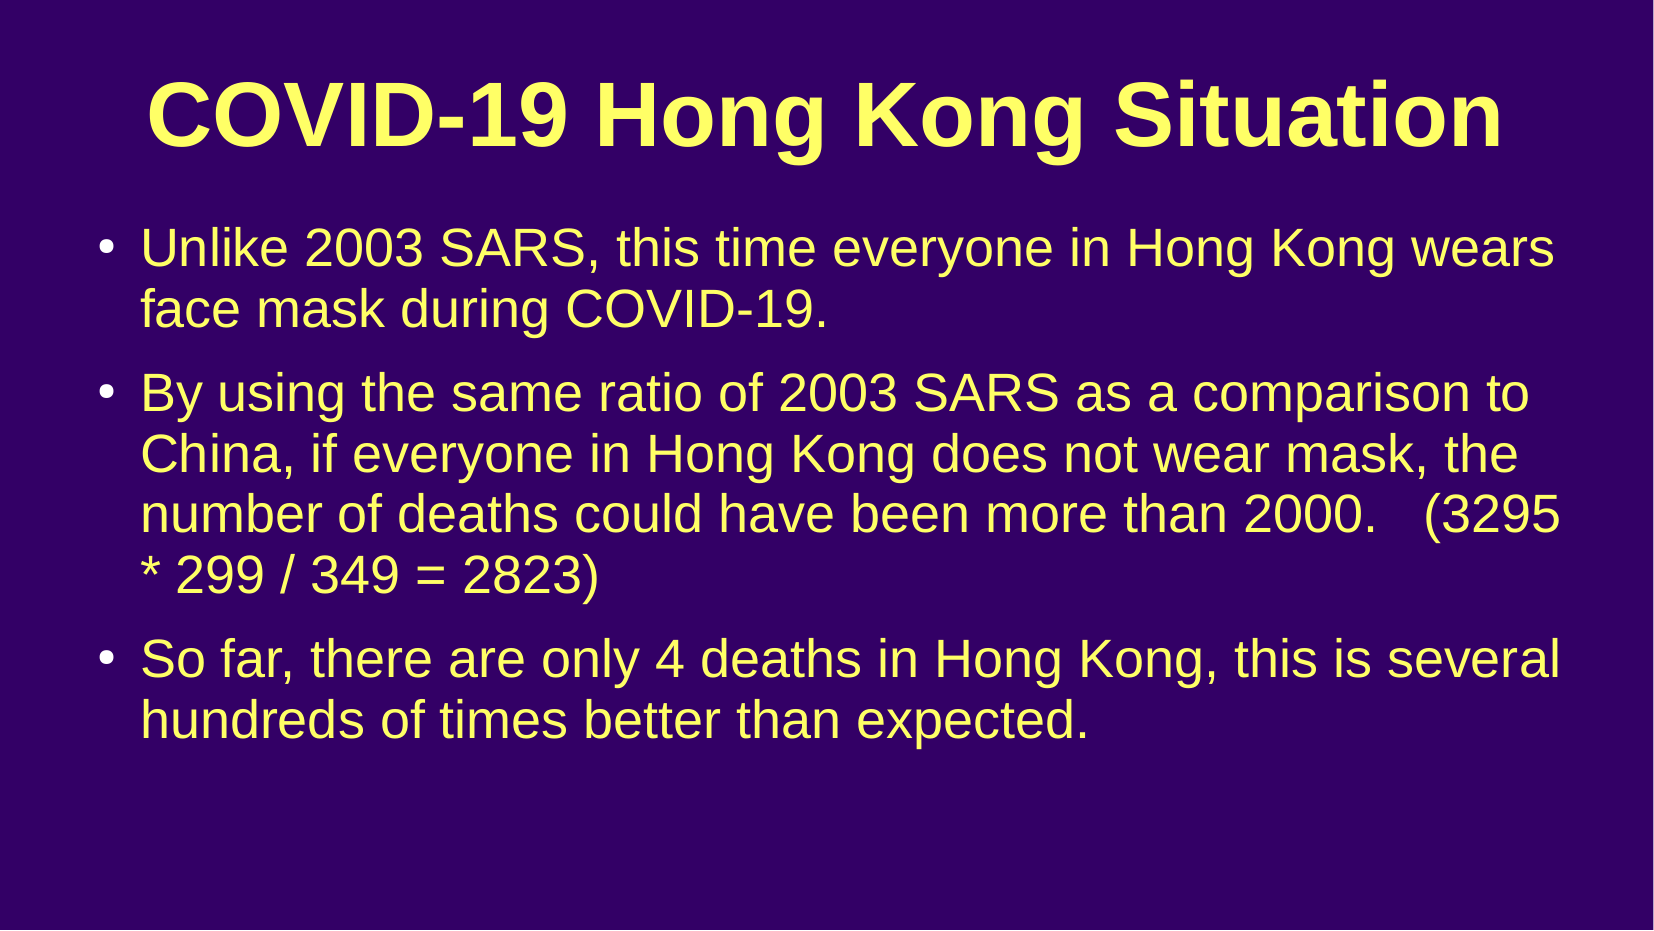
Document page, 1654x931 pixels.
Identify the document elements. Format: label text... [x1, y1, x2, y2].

title COVID-19 Hong Kong Situation [82, 37, 1571, 193]
list Unlike 2003 SARS, this time everyone in Hong Kong wears face mask during COVID-19. By using the same ratio of 2003 SARS as a comparison to China, if everyone in Hong Kong does not wear mask, the number of deaths could have been more than 2000. (3295 * 299 / 349 = 2823) So far, there are only 4 deaths in Hong Kong, this is several hundreds of times better than expected. [82, 217, 1571, 758]
